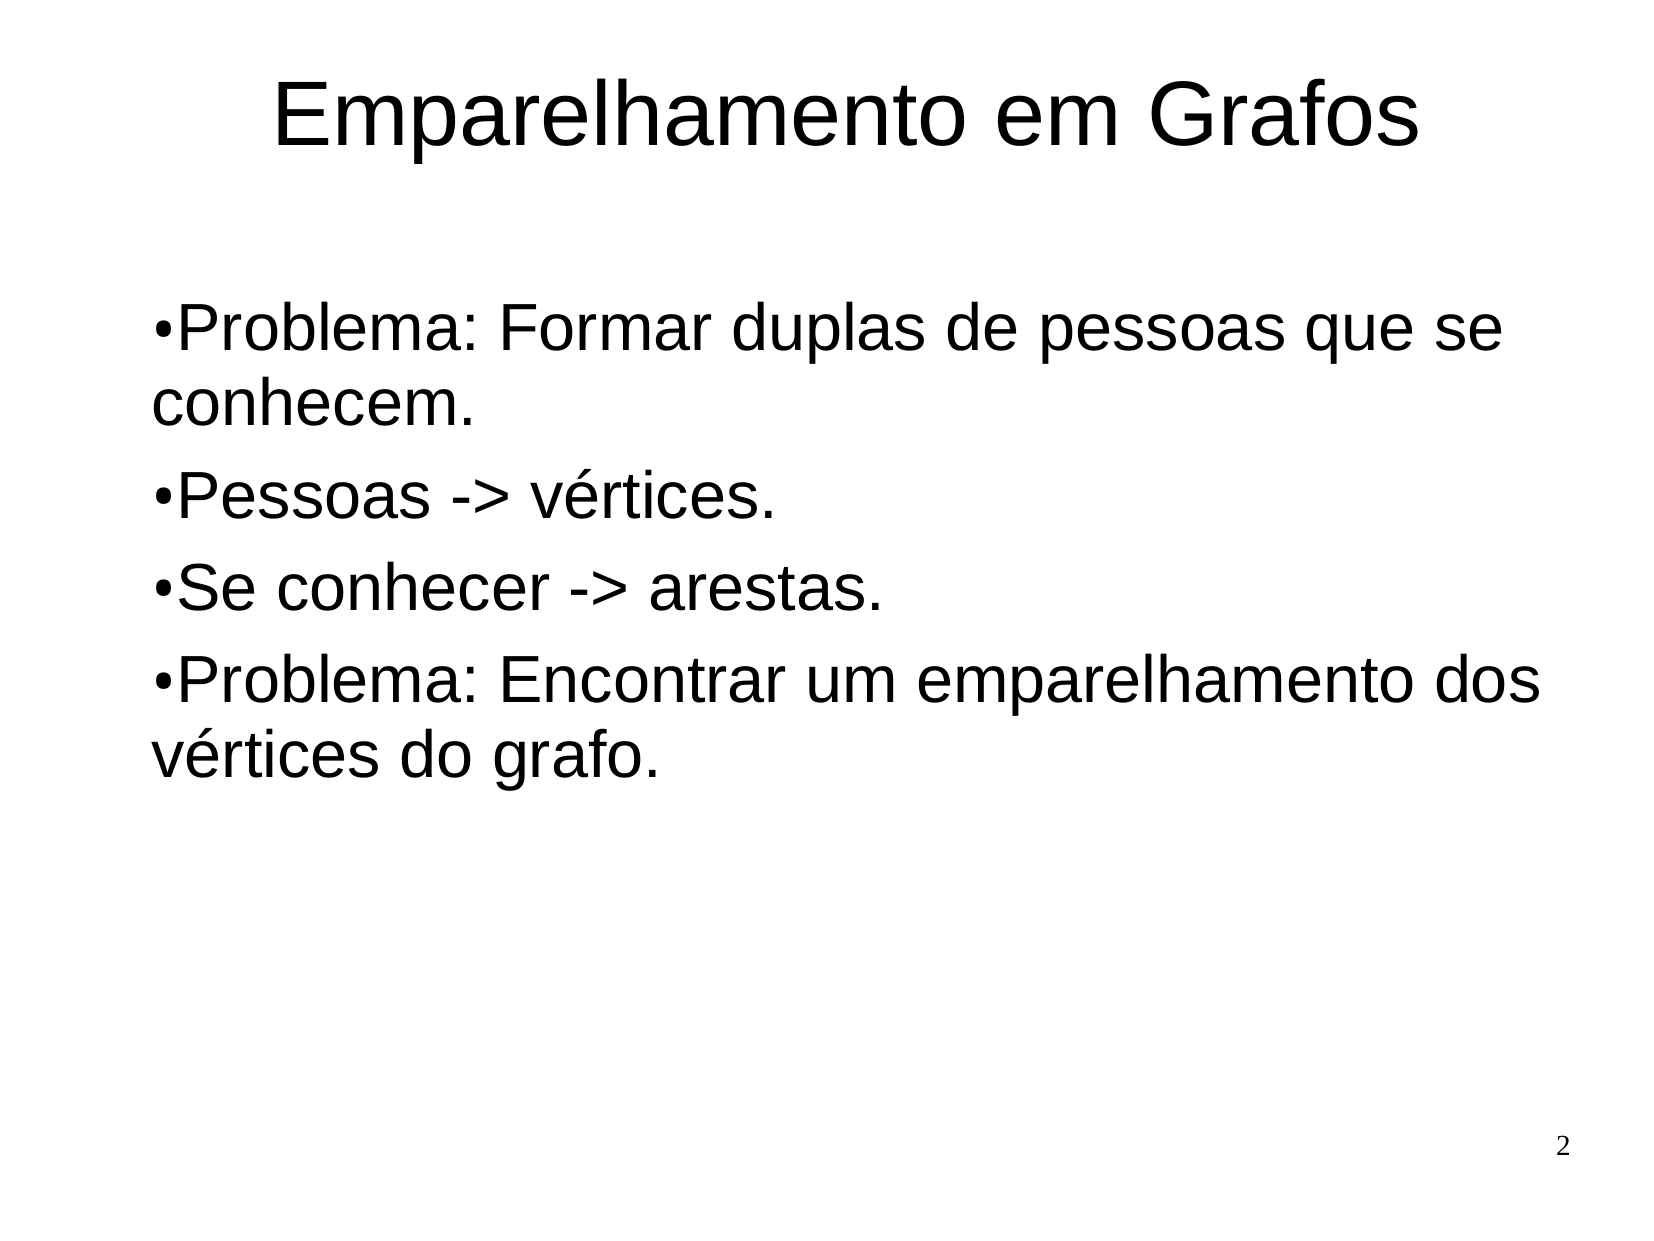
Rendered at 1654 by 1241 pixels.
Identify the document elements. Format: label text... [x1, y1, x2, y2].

list Problema: Formar duplas de pessoas que se conhecem. Pessoas -> vértices. Se conhecer -> arestas. Problema: Encontrar um emparelhamento dos vértices do grafo. [151, 289, 1599, 1004]
title Emparelhamento em Grafos [261, 0, 1433, 228]
